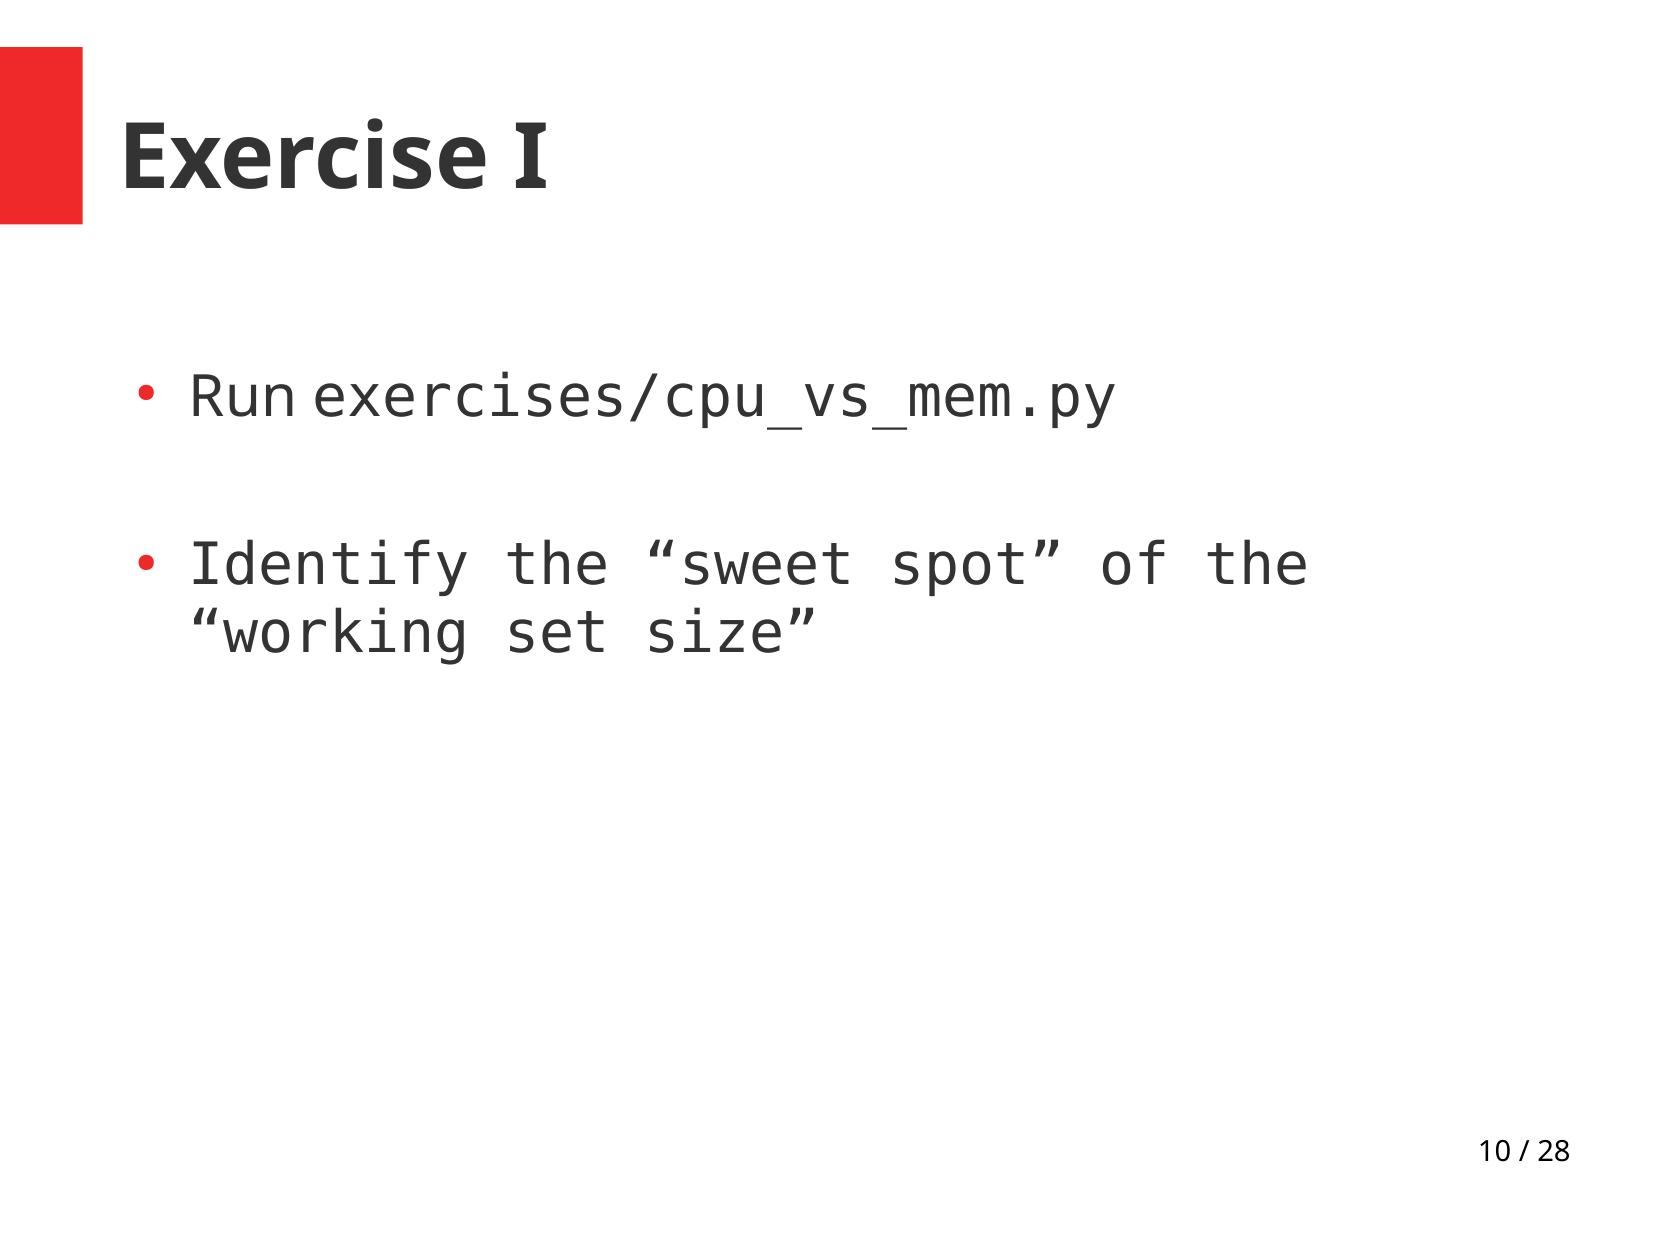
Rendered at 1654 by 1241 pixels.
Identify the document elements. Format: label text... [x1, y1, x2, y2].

list Run exercises/cpu_vs_mem.py Identify the “sweet spot” of the “working set size” [118, 354, 1536, 1074]
title Exercise I [118, 49, 1571, 257]
